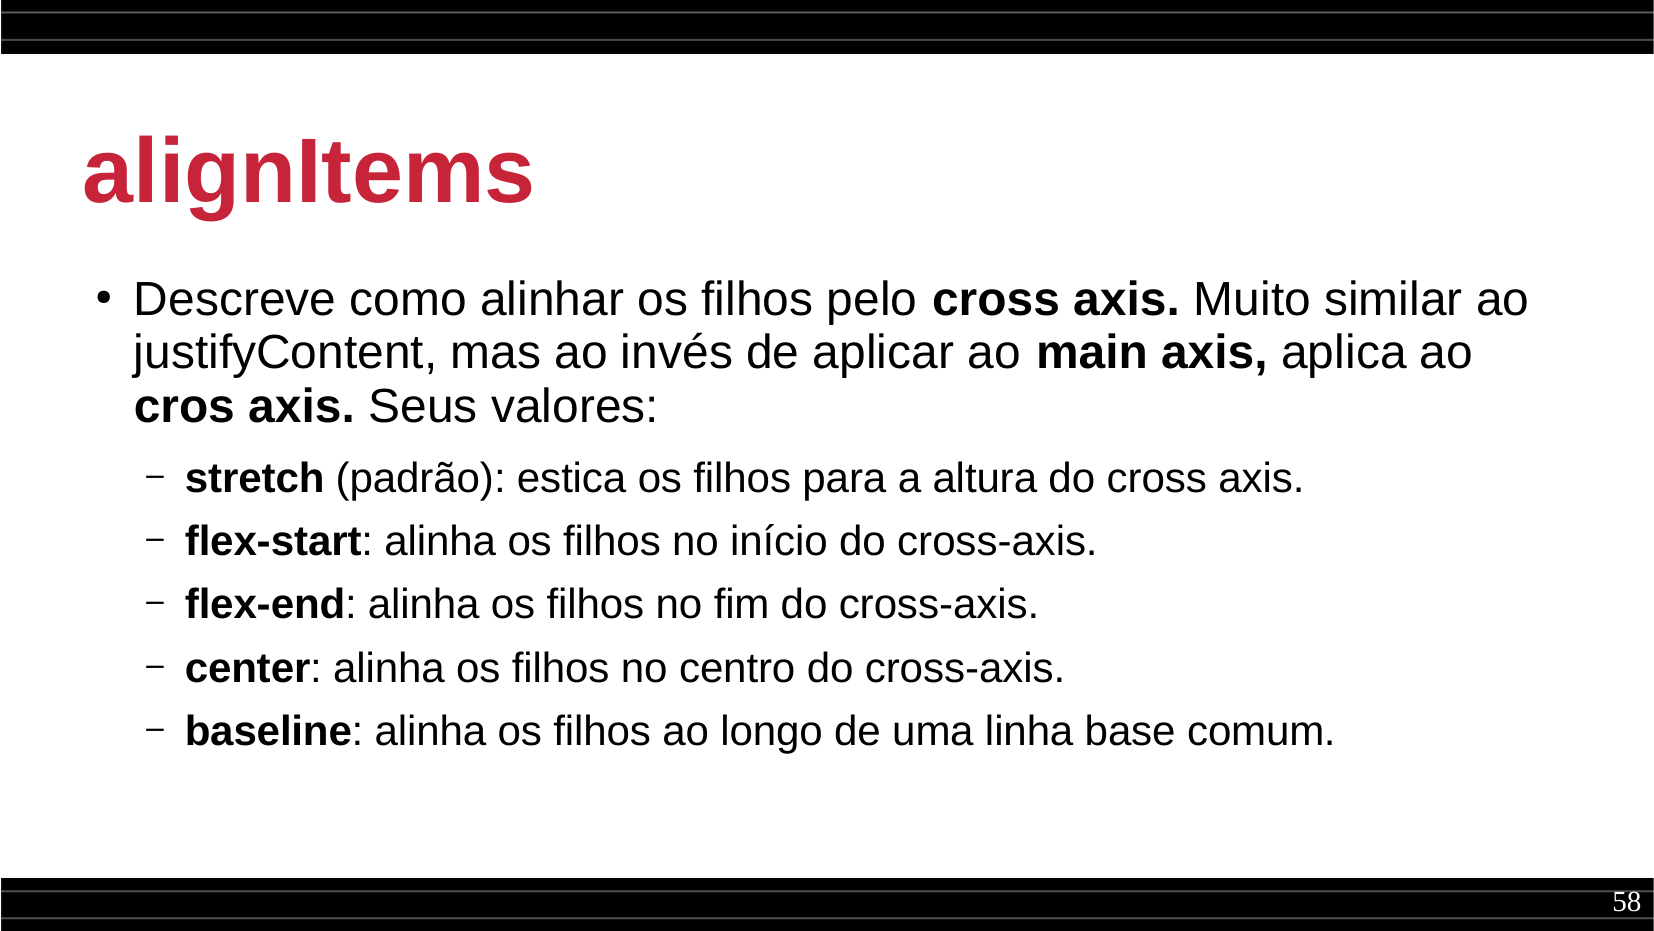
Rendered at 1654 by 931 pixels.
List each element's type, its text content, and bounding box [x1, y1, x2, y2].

title alignItems [82, 92, 1571, 249]
picture [1, 878, 1654, 931]
picture [1, 0, 1654, 54]
list Descreve como alinhar os filhos pelo cross axis. Muito similar ao justifyContent, mas ao invés de aplicar ao main axis, aplica ao cros axis. Seus valores: stretch (padrão): estica os filhos para a altura do cross axis. flex-start: alinha os filhos no início do cross-axis. flex-end: alinha os filhos no fim do cross-axis. center: alinha os filhos no centro do cross-axis. baseline: alinha os filhos ao longo de uma linha base comum. [82, 271, 1571, 758]
